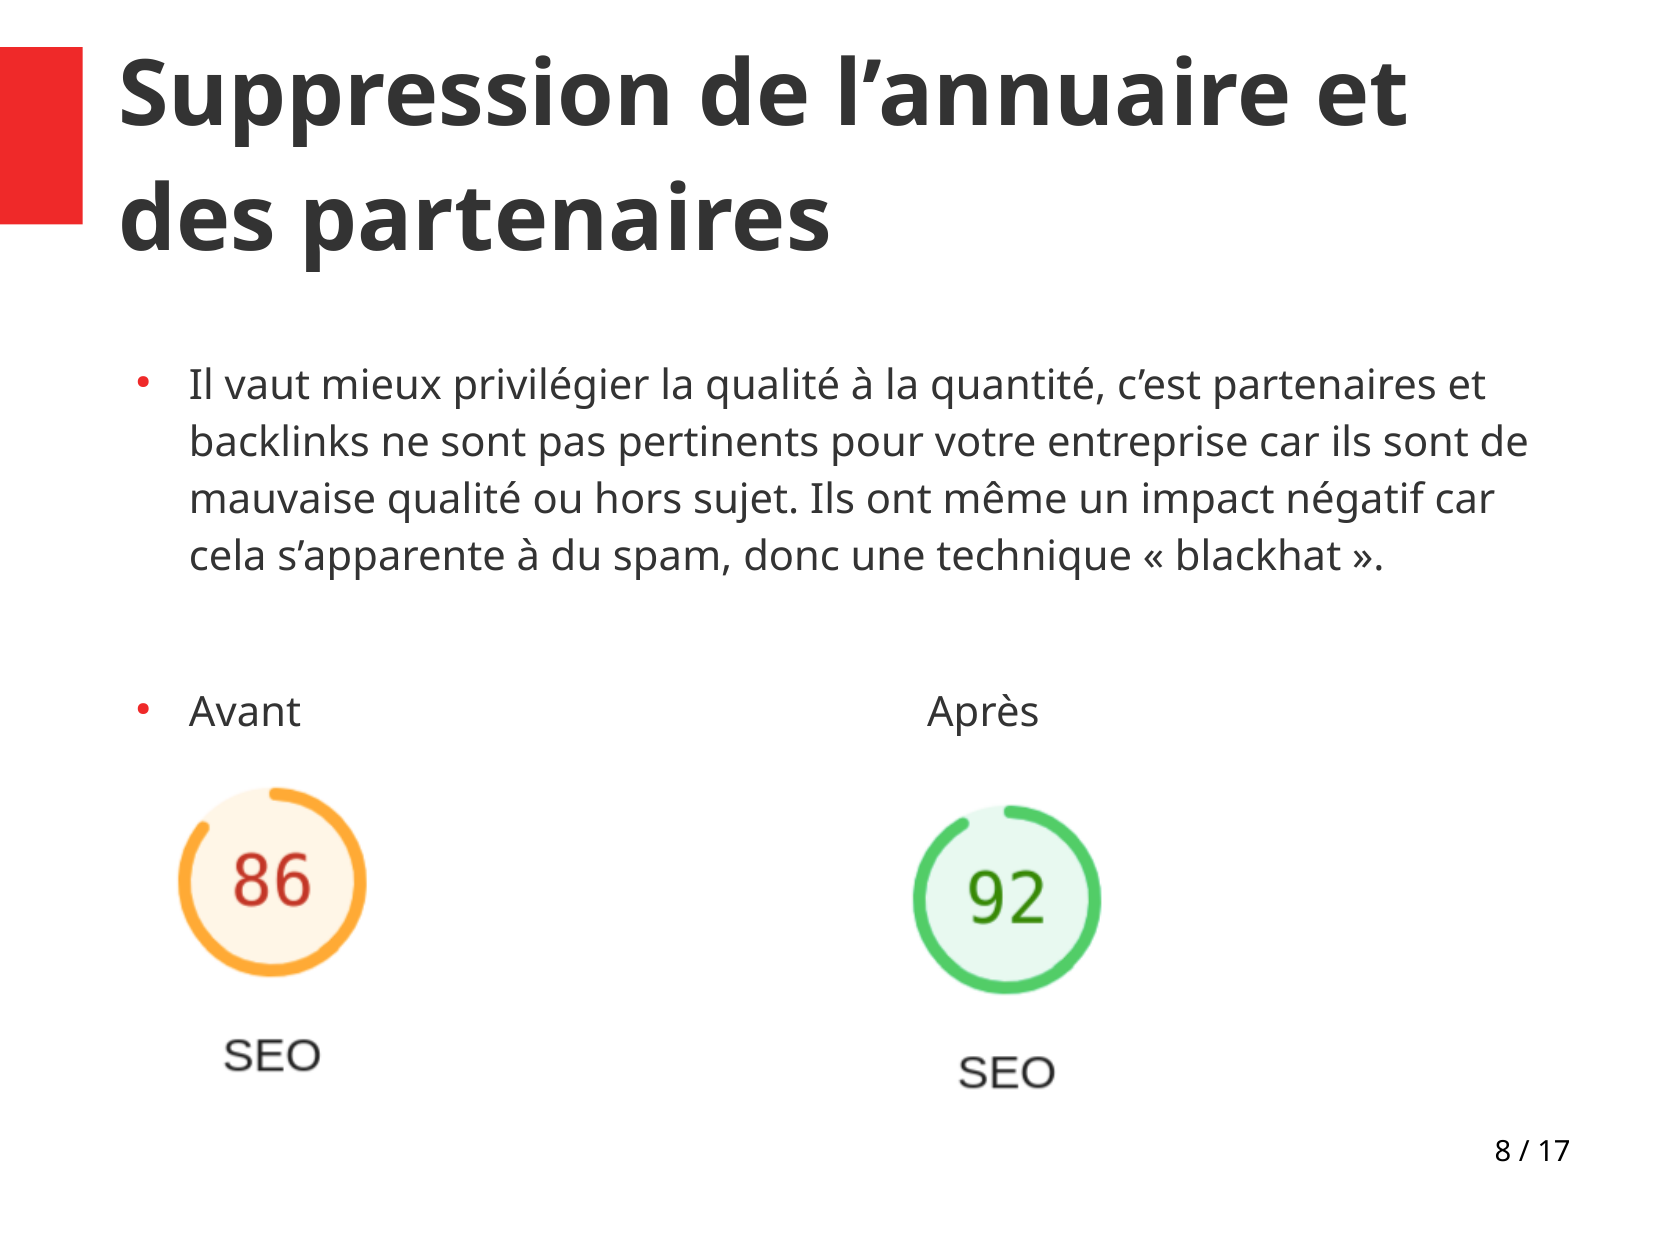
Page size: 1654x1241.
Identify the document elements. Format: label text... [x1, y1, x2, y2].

list Il vaut mieux privilégier la qualité à la quantité, c’est partenaires et backlinks ne sont pas pertinents pour votre entreprise car ils sont de mauvaise qualité ou hors sujet. Ils ont même un impact négatif car cela s’apparente à du spam, donc une technique « blackhat ». Avant Après [118, 354, 1536, 1074]
picture [868, 767, 1158, 1128]
picture [141, 757, 400, 1099]
title Suppression de l’annuaire et des partenaires [118, 27, 1571, 278]
